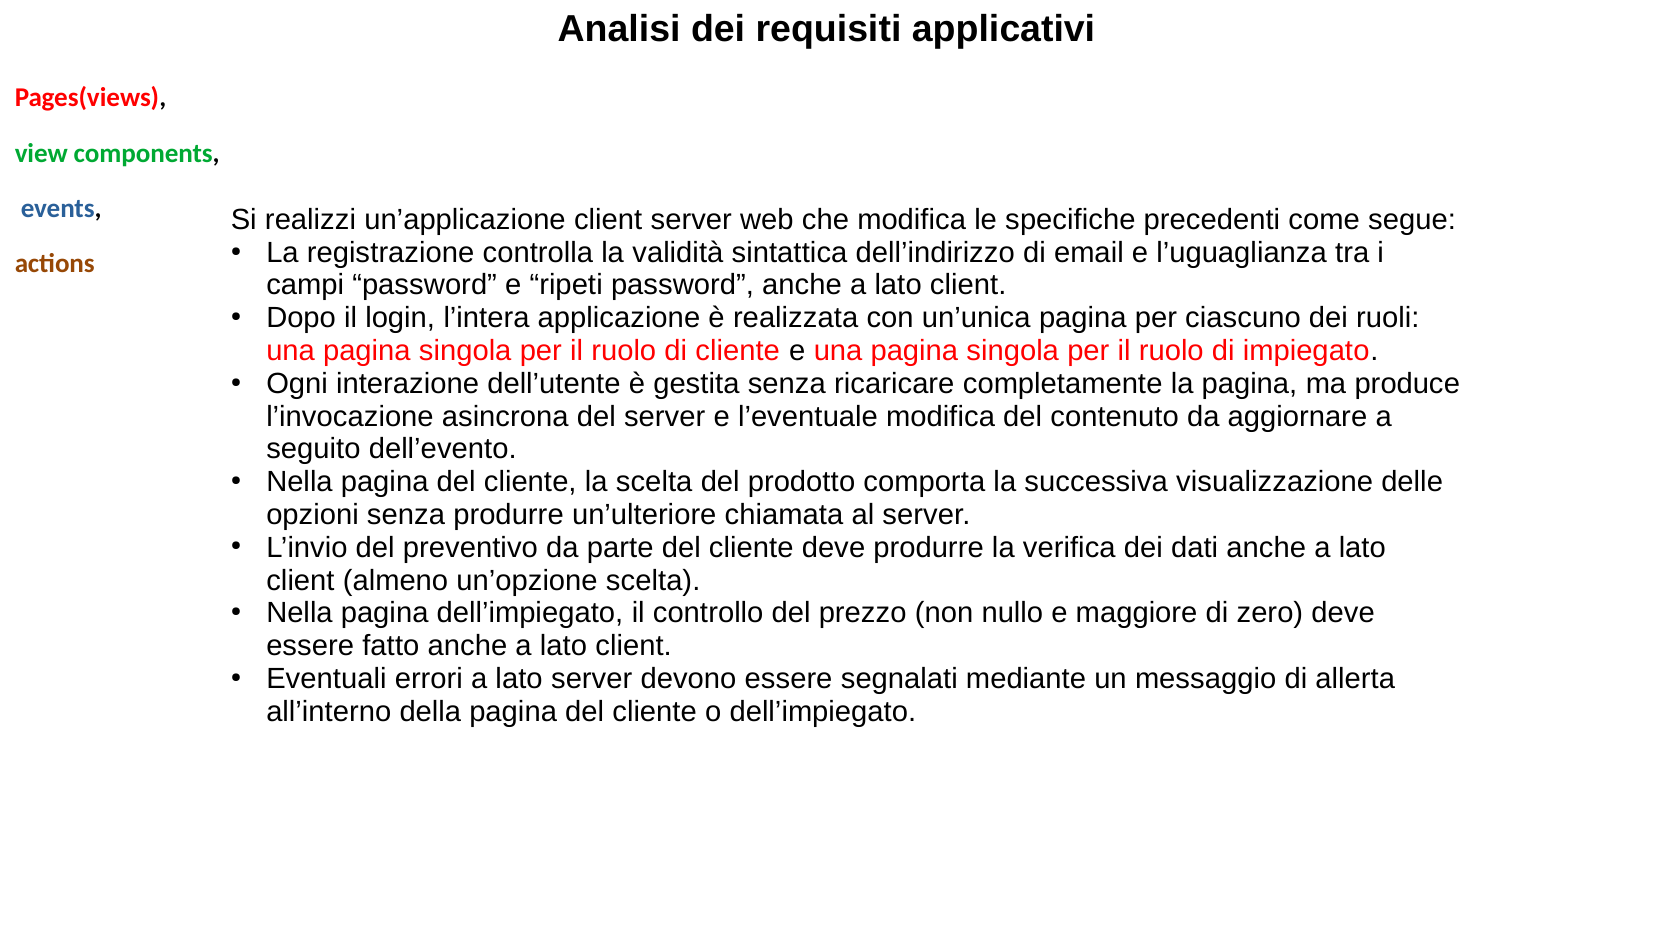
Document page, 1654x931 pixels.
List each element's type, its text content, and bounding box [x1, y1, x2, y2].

text_box Pages(views), view components, events, actions [0, 75, 263, 375]
text_box Si realizzi un’applicazione client server web che modifica le specifiche precedenti come segue: La registrazione controlla la validità sintattica dell’indirizzo di email e l’uguaglianza tra i campi “password” e “ripeti password”, anche a lato client. Dopo il login, l’intera applicazione è realizzata con un’unica pagina per ciascuno dei ruoli: una pagina singola per il ruolo di cliente e una pagina singola per il ruolo di impiegato. Ogni interazione dell’utente è gestita senza ricaricare completamente la pagina, ma produce l’invocazione asincrona del server e l’eventuale modifica del contenuto da aggiornare a seguito dell’evento. Nella pagina del cliente, la scelta del prodotto comporta la successiva visualizzazione delle opzioni senza produrre un’ulteriore chiamata al server. L’invio del preventivo da parte del cliente deve produrre la verifica dei dati anche a lato client (almeno un’opzione scelta). Nella pagina dell’impiegato, il controllo del prezzo (non nullo e maggiore di zero) deve essere fatto anche a lato client. Eventuali errori a lato server devono essere segnalati mediante un messaggio di allerta all’interno della pagina del cliente o dell’impiegato. [216, 25, 1479, 905]
text_box Analisi dei requisiti applicativi [208, 0, 1446, 57]
